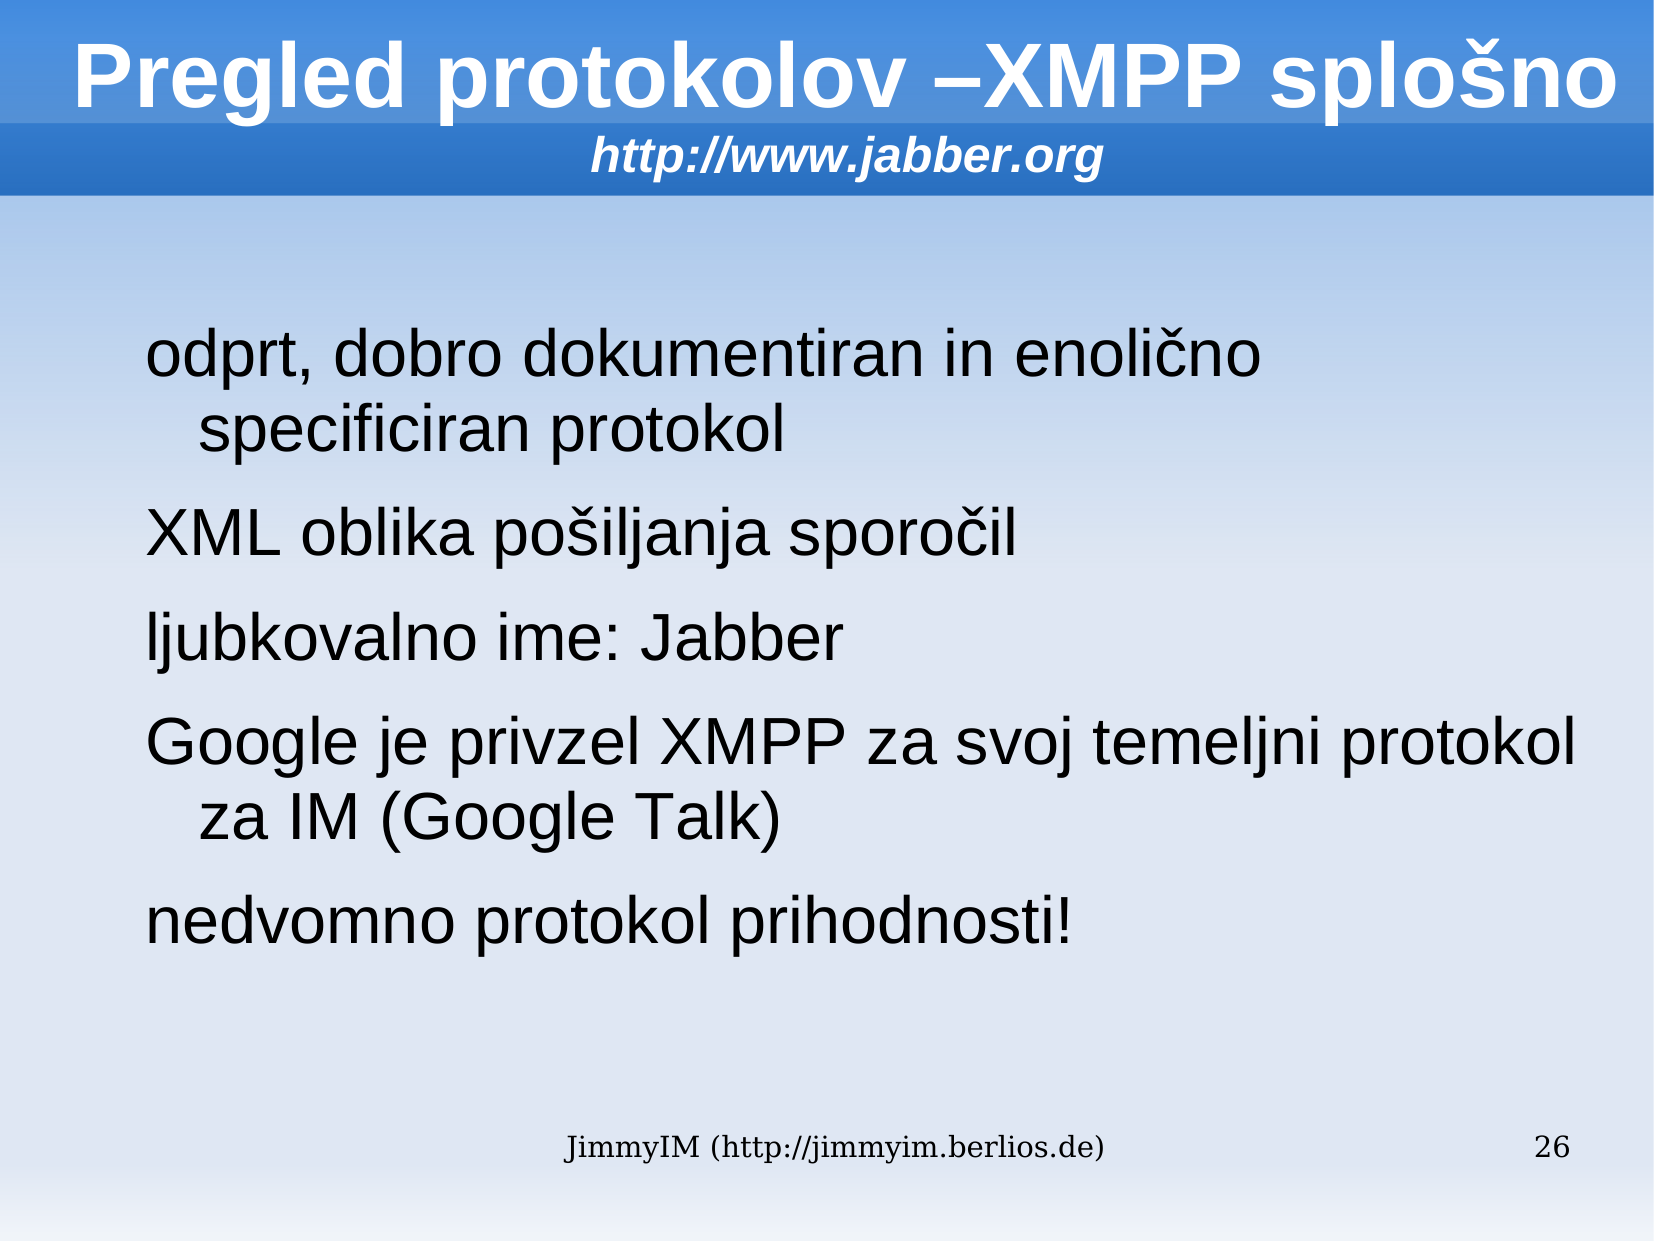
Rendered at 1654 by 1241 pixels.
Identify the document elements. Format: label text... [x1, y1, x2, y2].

title Pregled protokolov –XMPP splošno http://www.jabber.org [41, 0, 1654, 208]
picture [0, 0, 1654, 1241]
list odprt, dobro dokumentiran in enolično specificiran protokol XML oblika pošiljanja sporočil ljubkovalno ime: Jabber Google je privzel XMPP za svoj temeljni protokol za IM (Google Talk) nedvomno protokol prihodnosti! [127, 316, 1603, 1174]
